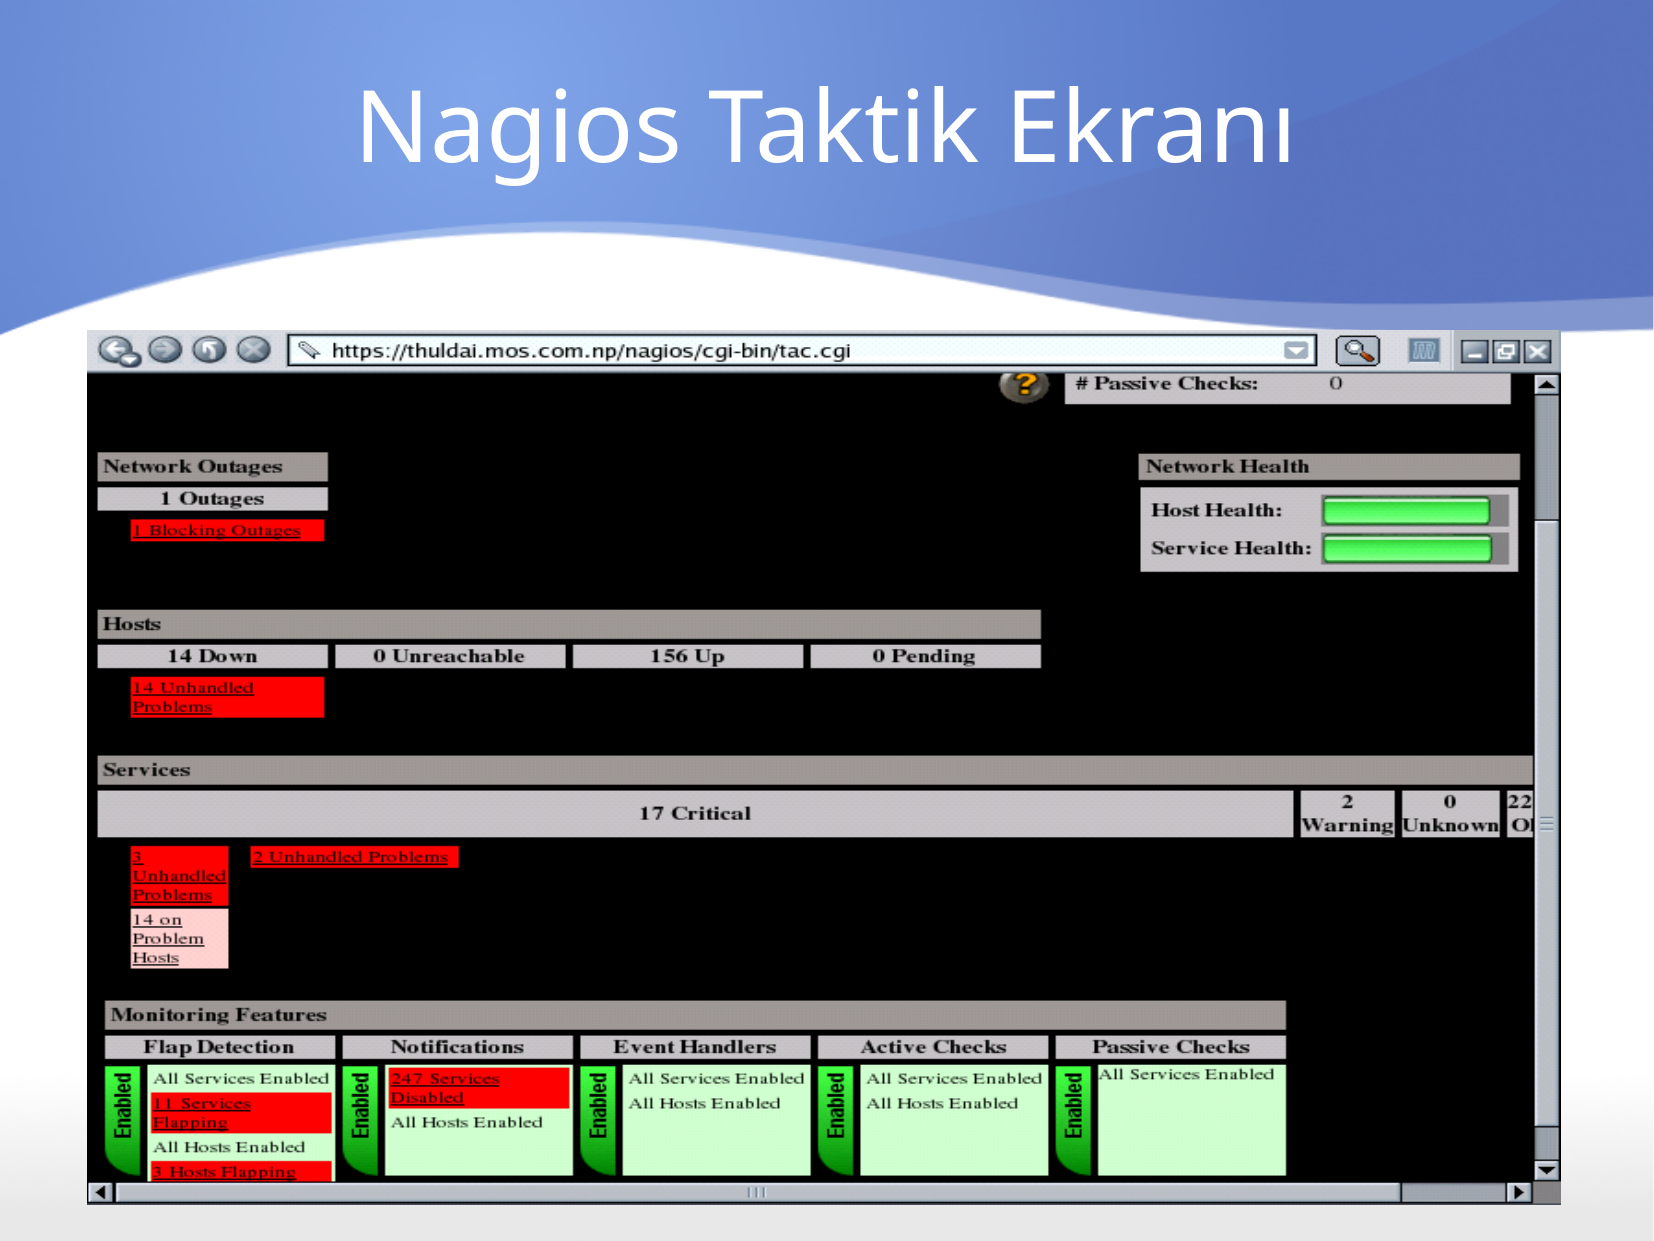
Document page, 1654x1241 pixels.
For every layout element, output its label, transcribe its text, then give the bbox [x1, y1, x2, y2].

picture [0, 0, 1654, 1241]
title Nagios Taktik Ekranı [82, 19, 1571, 228]
